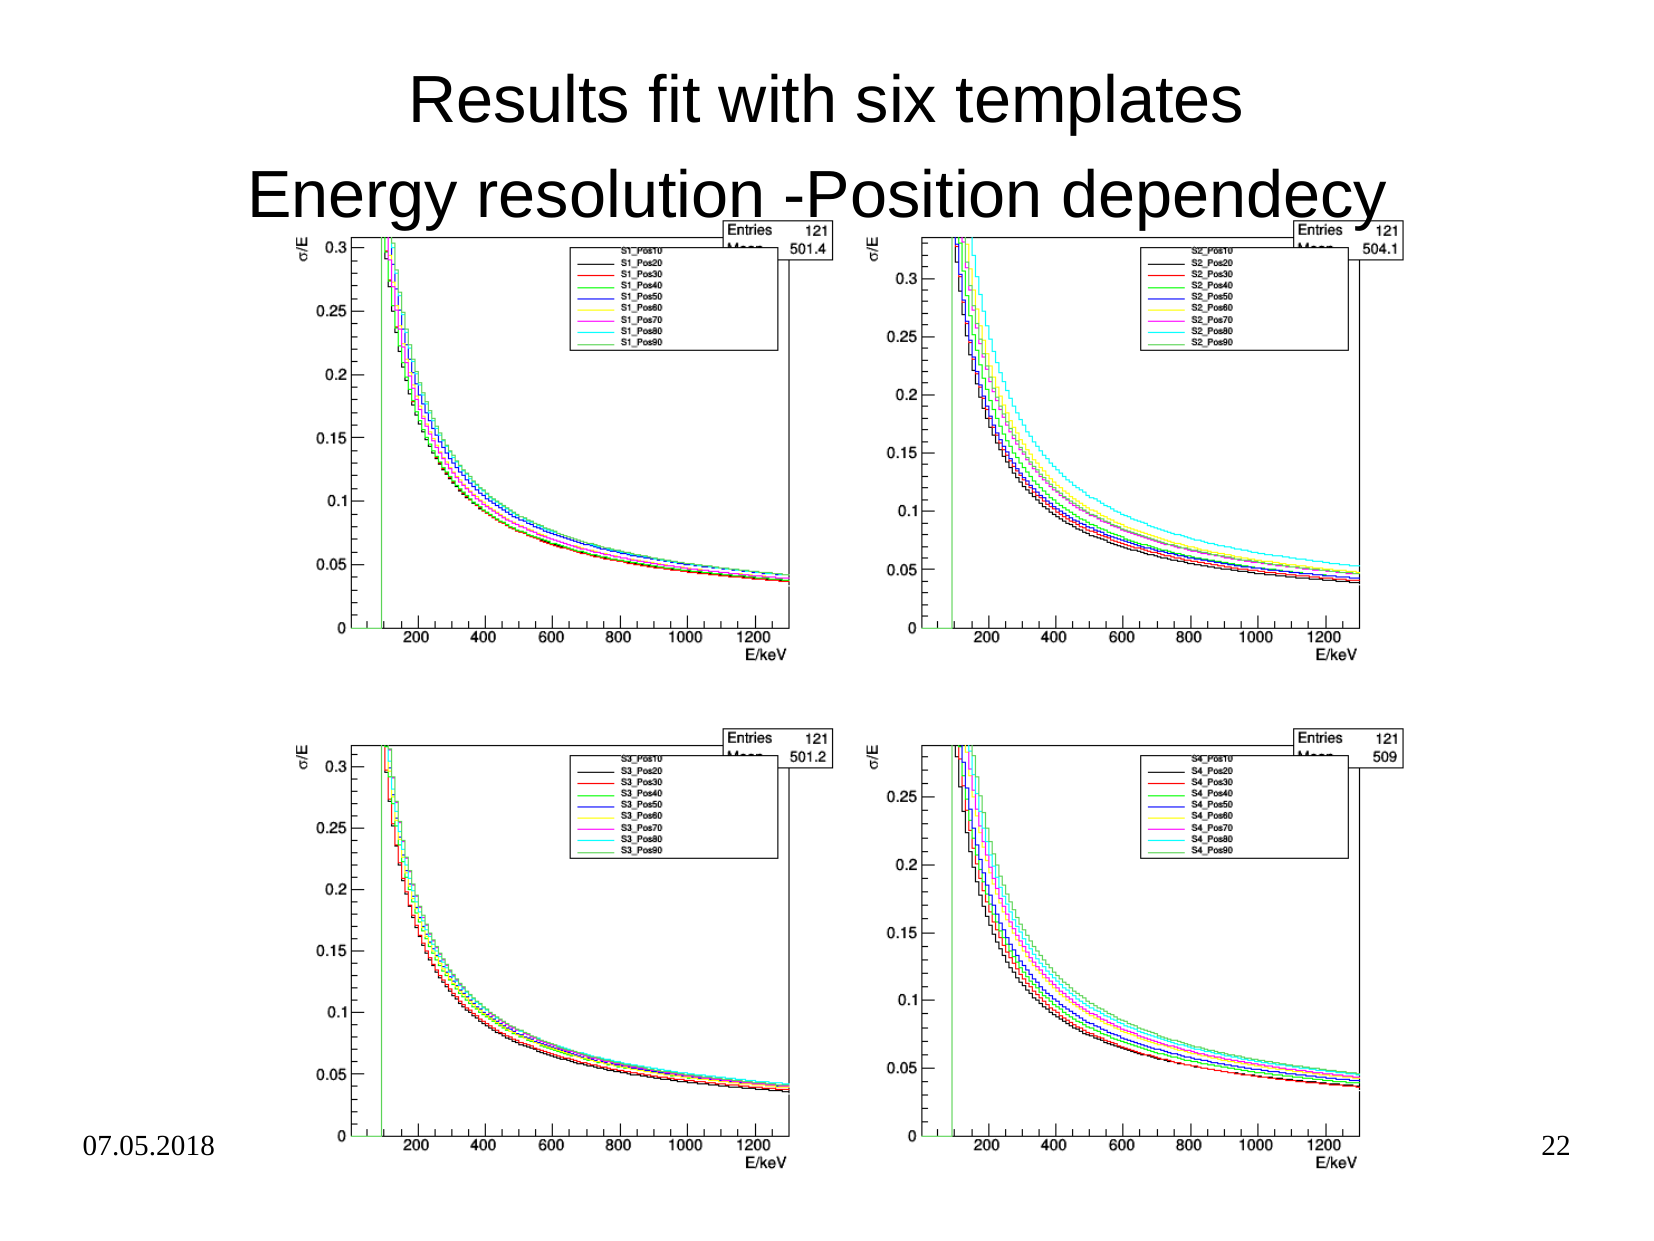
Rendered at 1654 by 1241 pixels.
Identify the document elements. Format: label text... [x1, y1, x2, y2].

picture [285, 245, 1426, 1196]
title Energy resolution -Position dependecy [82, 143, 1571, 245]
title Results fit with six templates [82, 49, 1571, 143]
